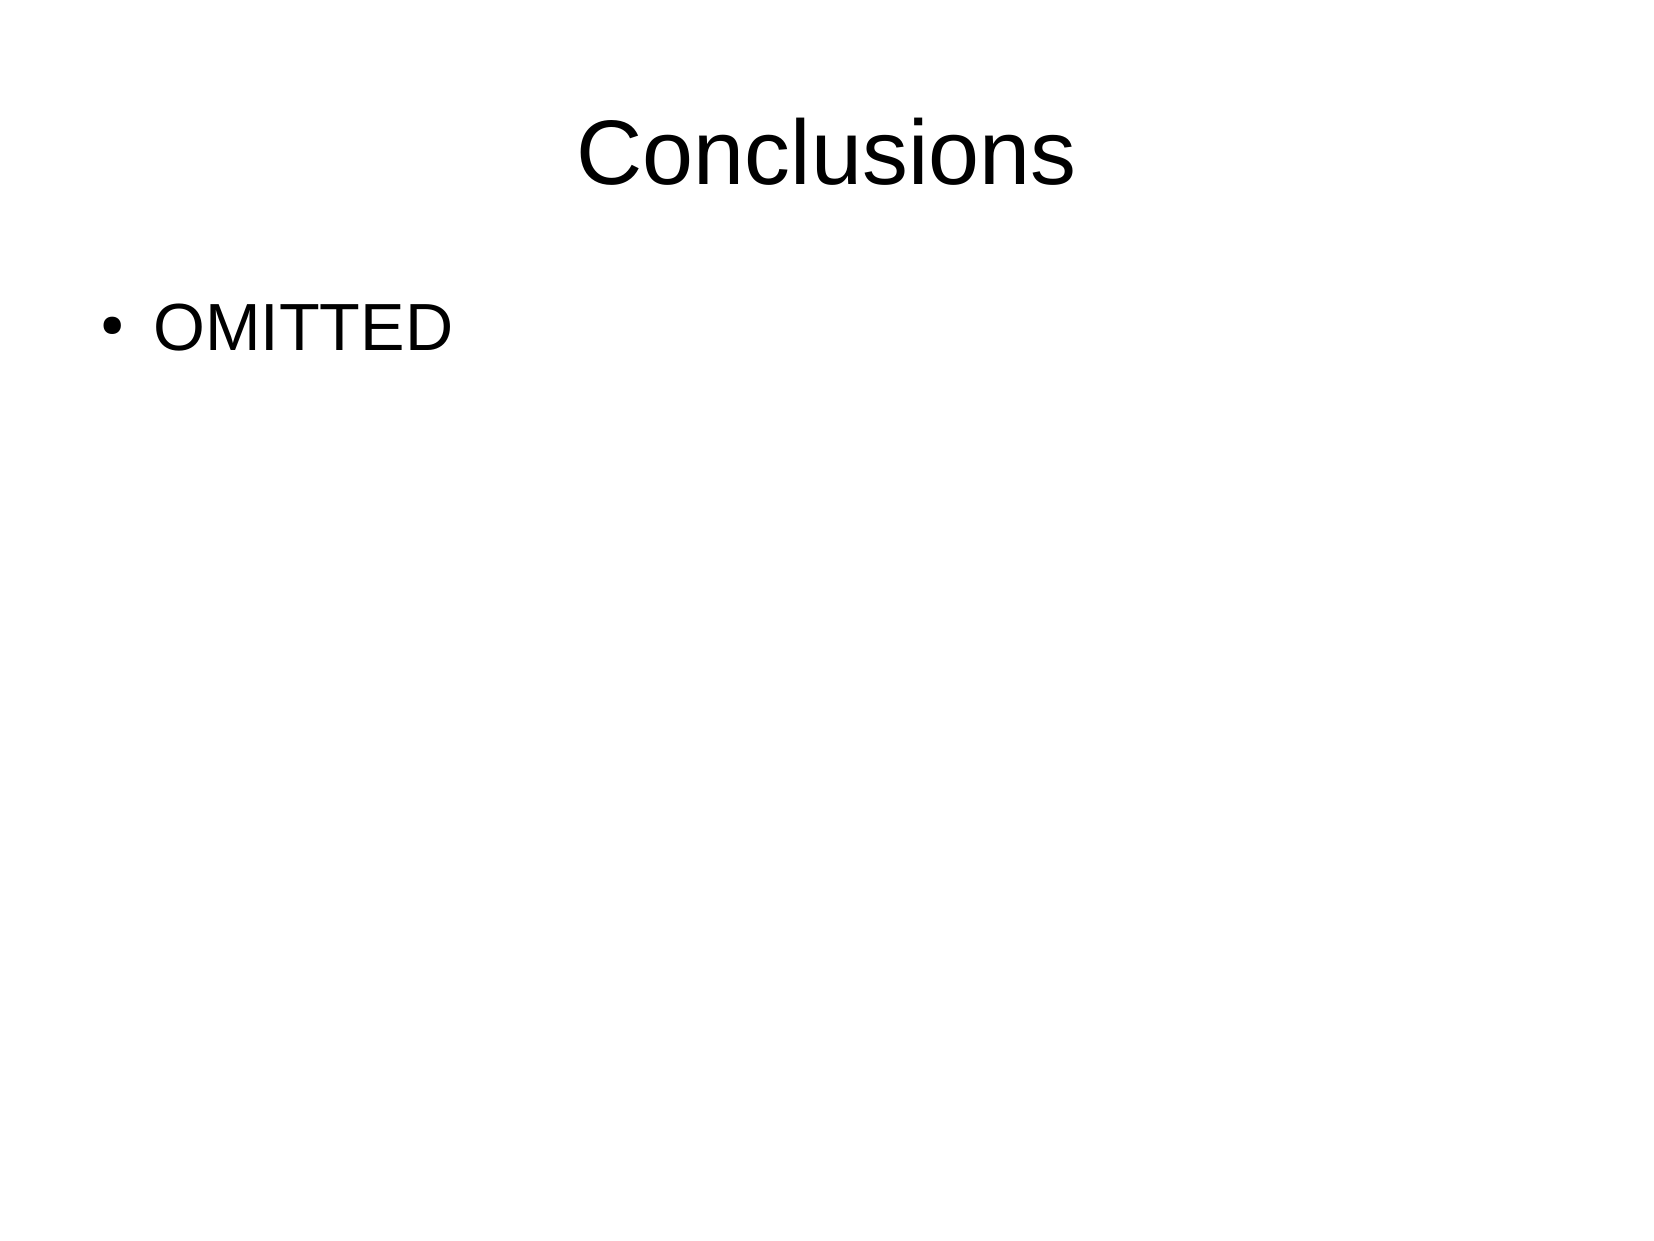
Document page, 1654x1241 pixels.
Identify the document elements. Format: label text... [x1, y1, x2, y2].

title Conclusions [82, 49, 1571, 257]
list OMITTED [82, 290, 1571, 1010]
